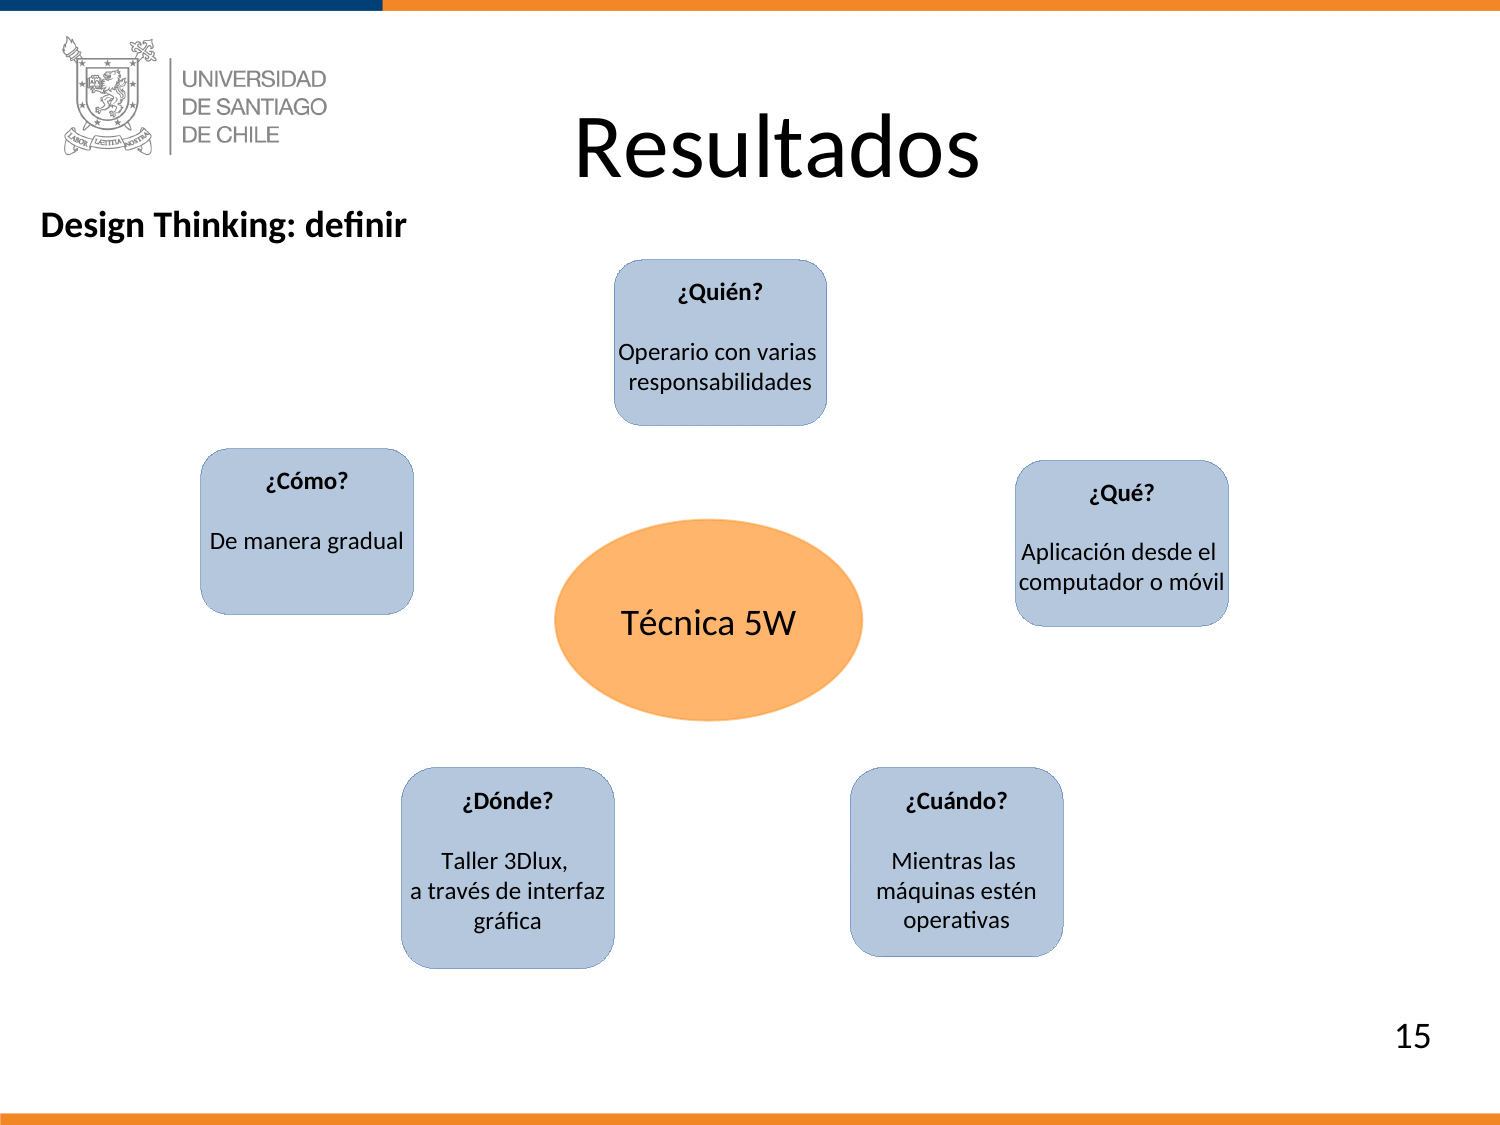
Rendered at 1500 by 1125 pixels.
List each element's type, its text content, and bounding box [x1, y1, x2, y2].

text_box Design Thinking: definir [25, 192, 721, 343]
picture [0, 0, 1500, 1125]
text_box ¿Cuándo? Mientras las máquinas estén operativas [850, 767, 1064, 957]
text_box ¿Quién? Operario con varias responsabilidades [614, 259, 827, 426]
text_box Técnica 5W [555, 519, 863, 721]
text_box <número> [1379, 1003, 1500, 1064]
title Resultados [102, 47, 1453, 235]
text_box ¿Dónde? Taller 3Dlux, a través de interfaz gráfica [401, 767, 615, 969]
text_box ¿Cómo? De manera gradual [200, 448, 414, 615]
text_box ¿Qué? Aplicación desde el computador o móvil [1015, 460, 1229, 627]
